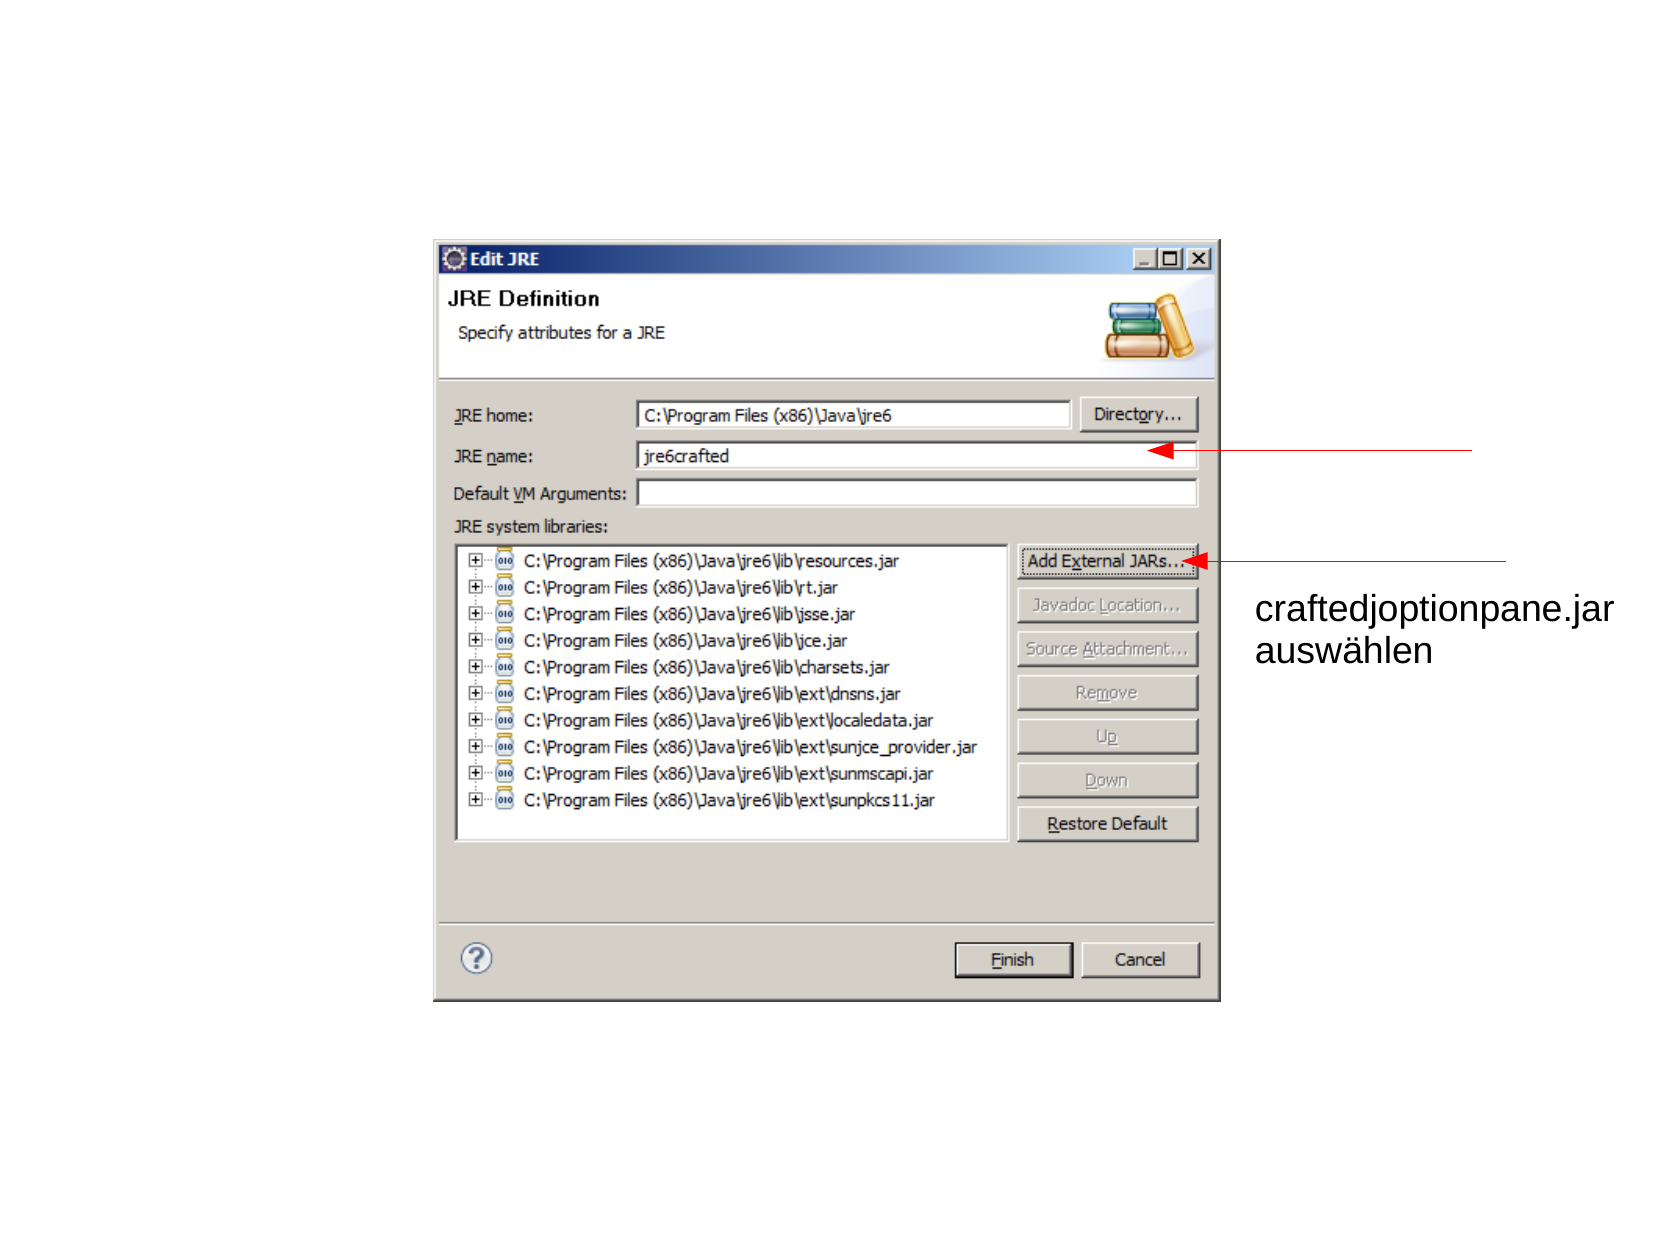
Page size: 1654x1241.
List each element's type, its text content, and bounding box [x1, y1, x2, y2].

text_box craftedjoptionpane.jar auswählen [1240, 580, 1654, 680]
picture [433, 239, 1221, 1002]
